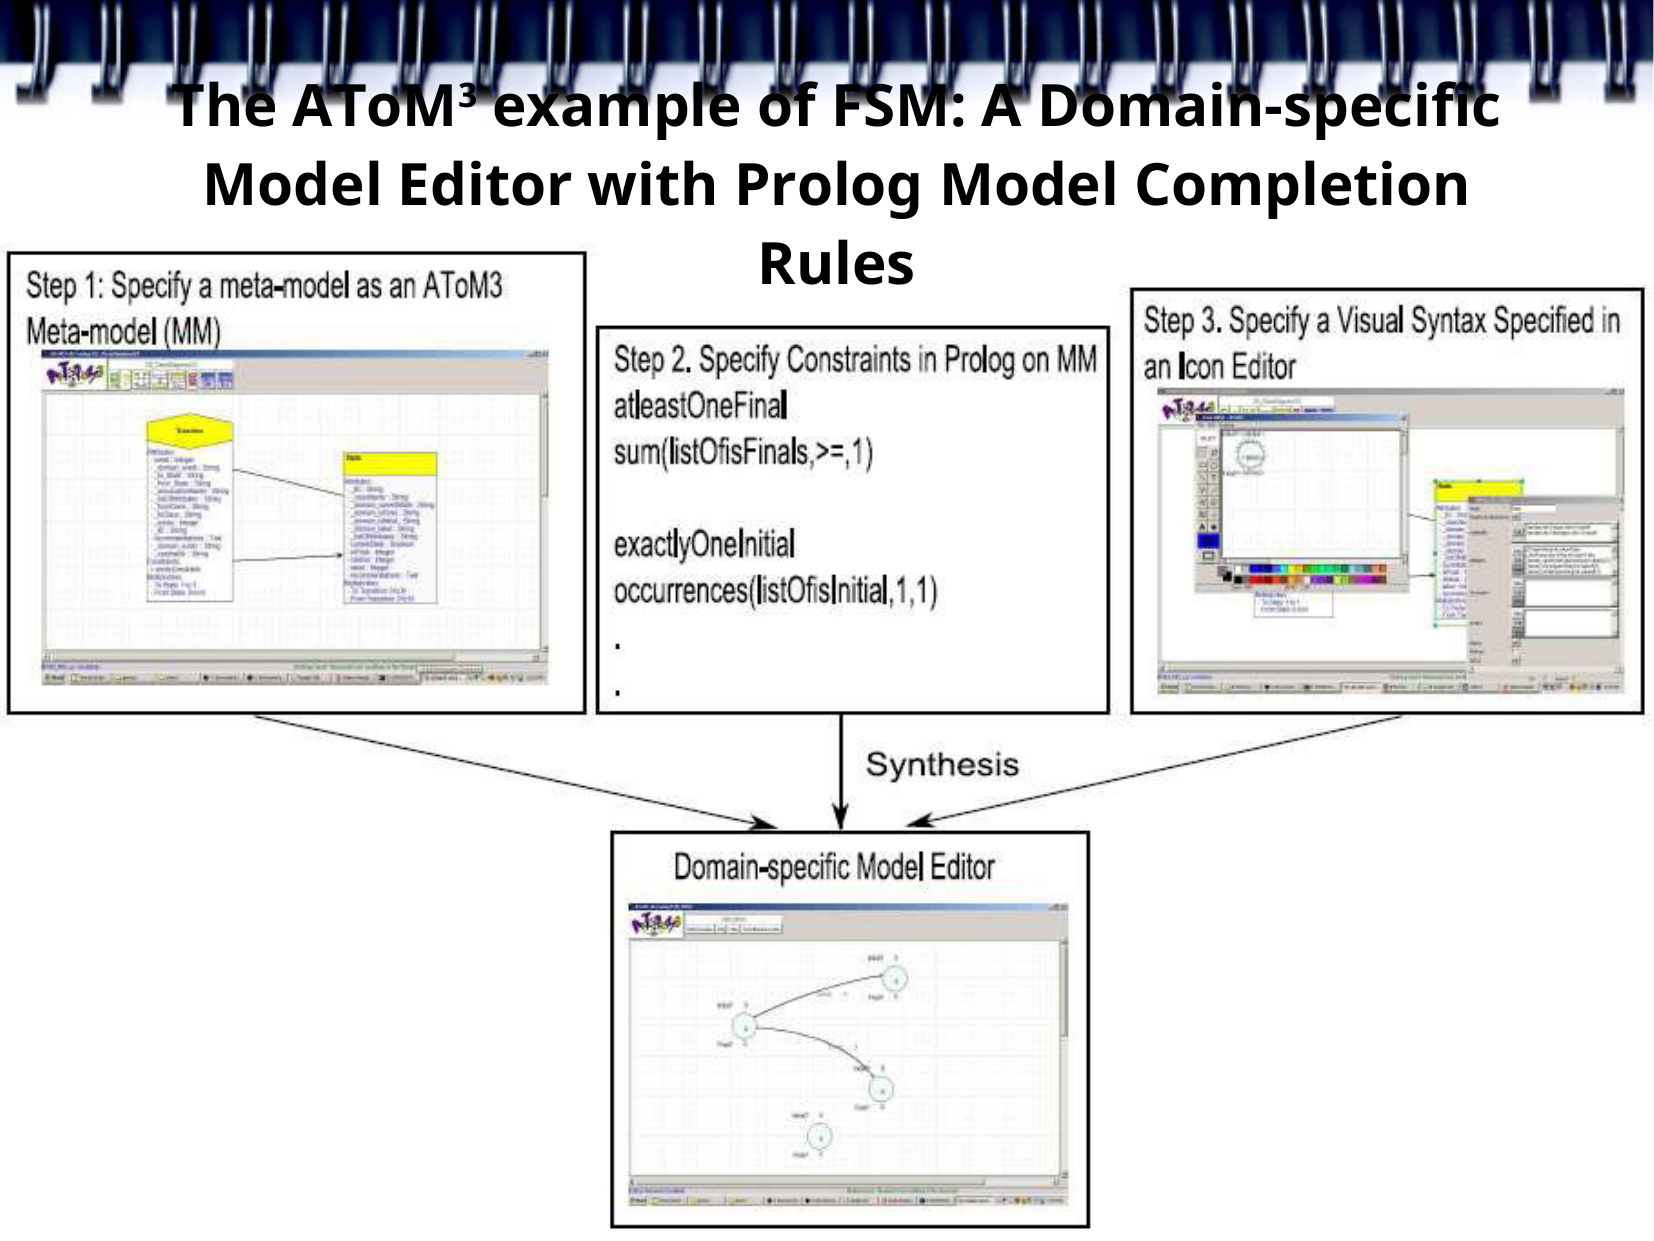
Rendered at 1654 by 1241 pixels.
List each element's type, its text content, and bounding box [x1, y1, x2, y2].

title The AToM3 example of FSM: A Domain-specific Model Editor with Prolog Model Completion Rules [139, 86, 1535, 279]
picture [0, 243, 1654, 1234]
picture [0, 0, 1654, 121]
